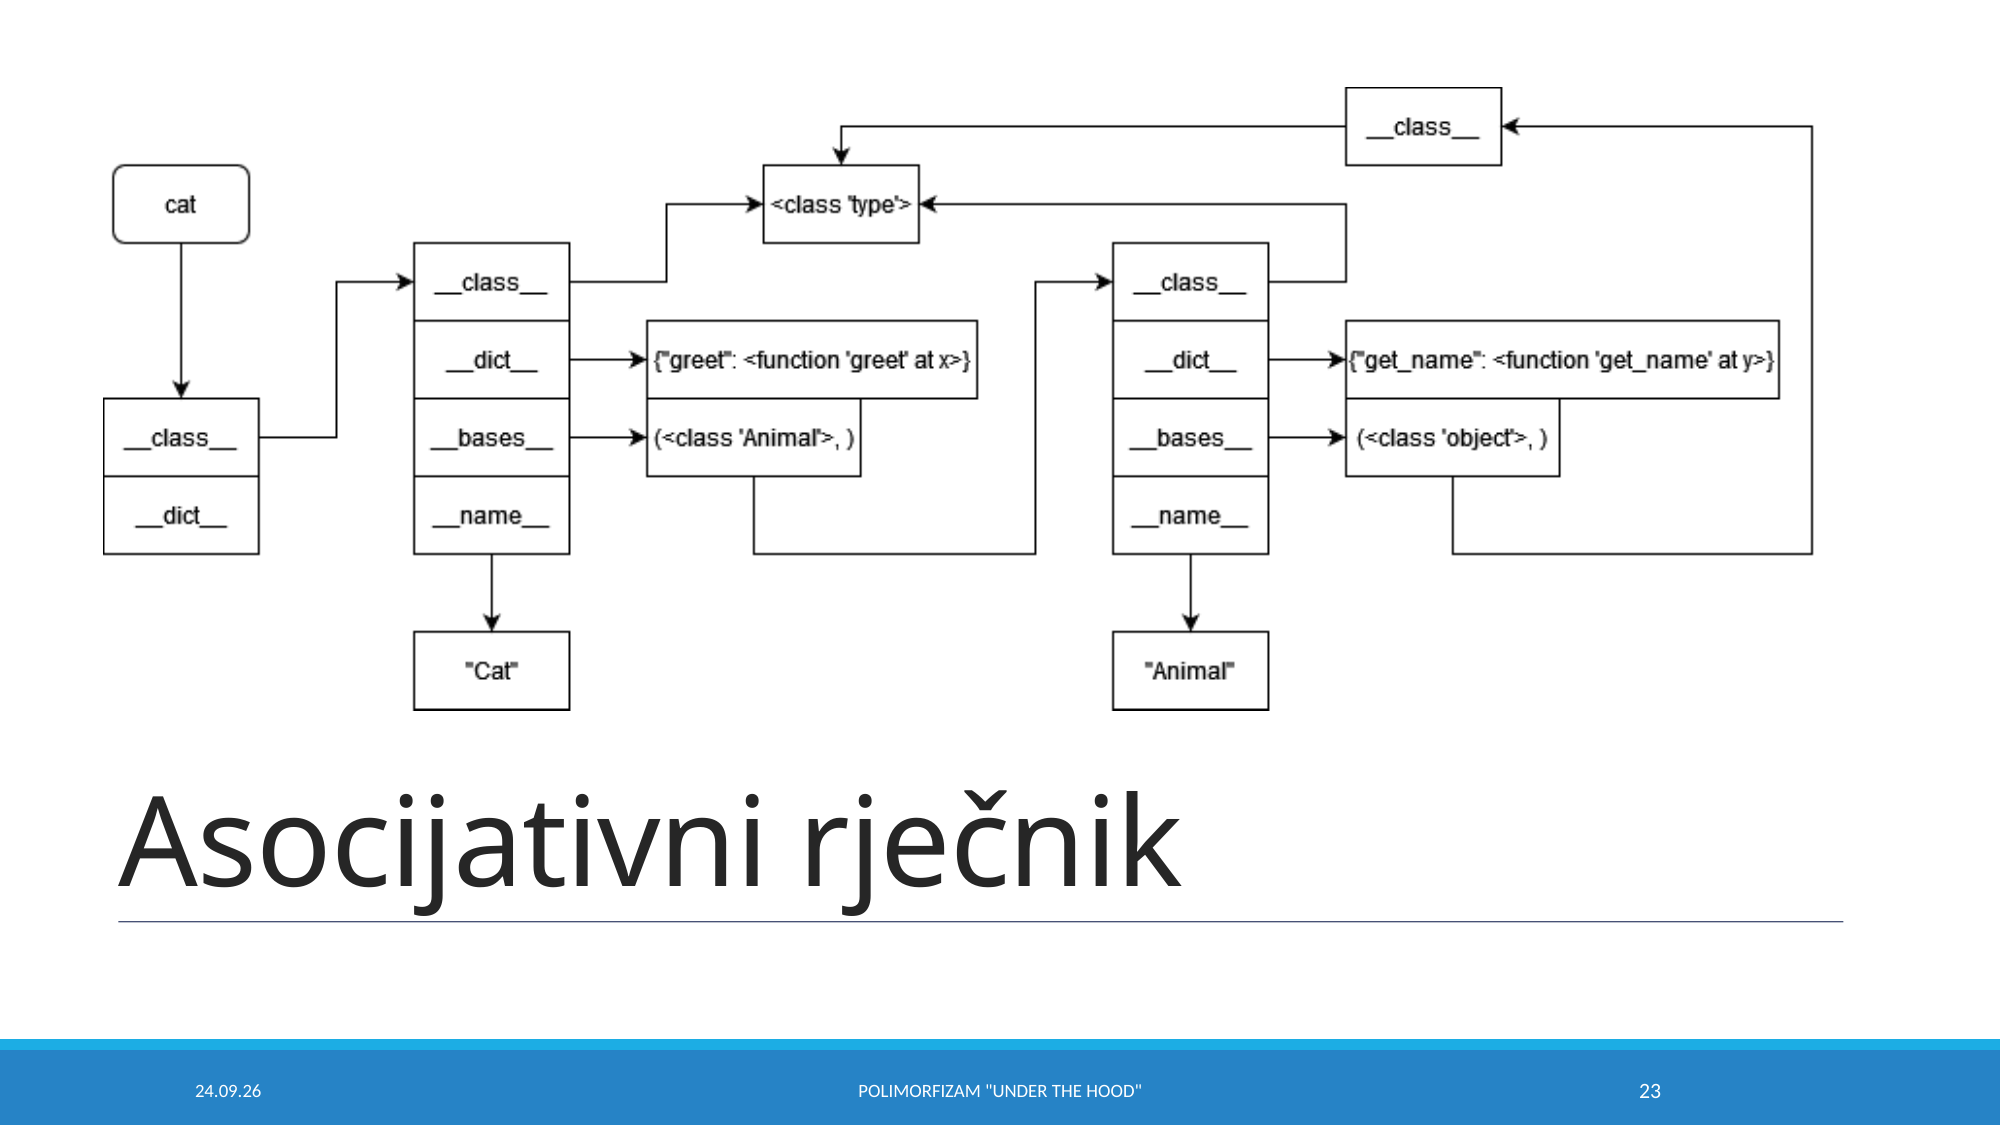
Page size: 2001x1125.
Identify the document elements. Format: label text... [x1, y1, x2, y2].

text_box Polimorfizam "under the hood" [604, 1059, 1396, 1120]
text_box [0, 0, 2000, 1125]
text_box ‹#› [1624, 1059, 1840, 1120]
title Asocijativni rječnik [103, 746, 1894, 920]
picture [103, 87, 1829, 711]
